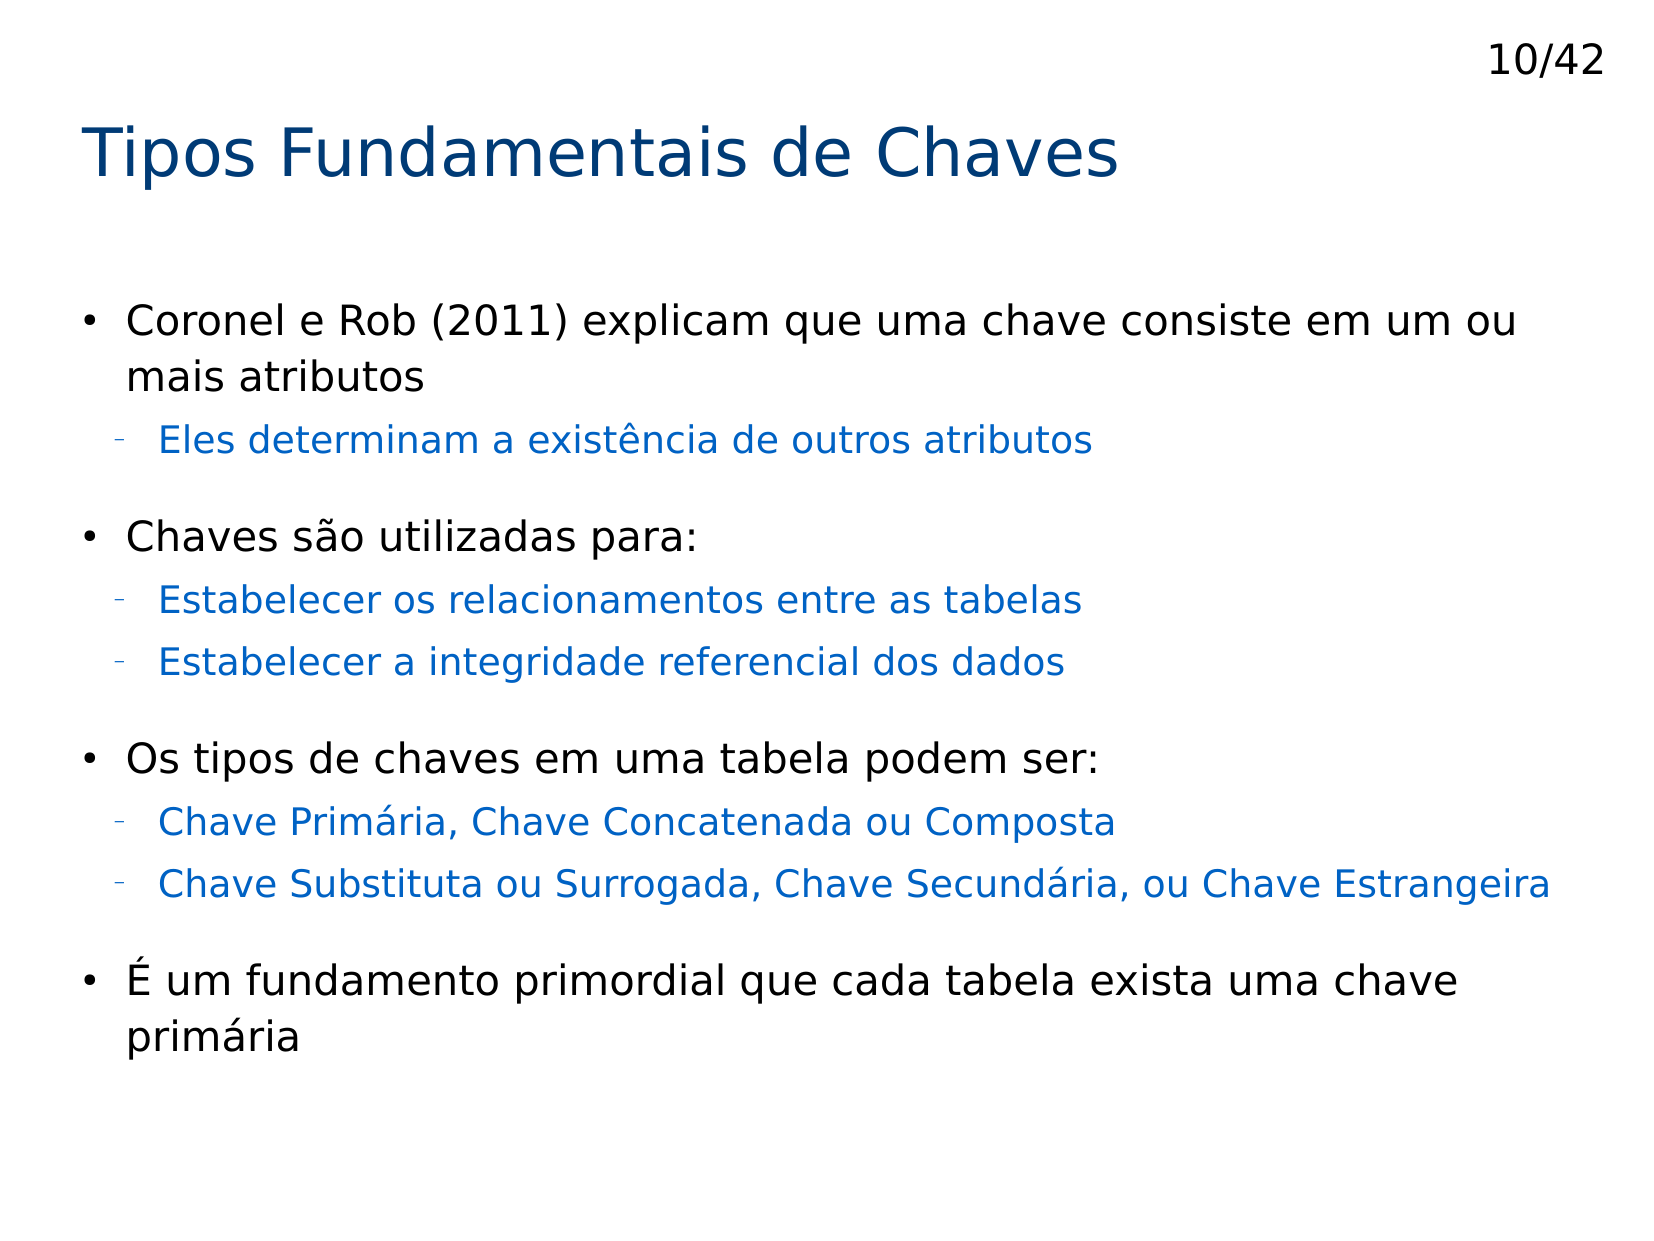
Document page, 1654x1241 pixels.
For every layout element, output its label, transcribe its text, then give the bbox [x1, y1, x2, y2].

list Coronel e Rob (2011) explicam que uma chave consiste em um ou mais atributos Eles determinam a existência de outros atributos Chaves são utilizadas para: Estabelecer os relacionamentos entre as tabelas Estabelecer a integridade referencial dos dados Os tipos de chaves em uma tabela podem ser: Chave Primária, Chave Concatenada ou Composta Chave Substituta ou Surrogada, Chave Secundária, ou Chave Estrangeira É um fundamento primordial que cada tabela exista uma chave primária [82, 289, 1571, 1108]
title Tipos Fundamentais de Chaves [82, 82, 1571, 224]
